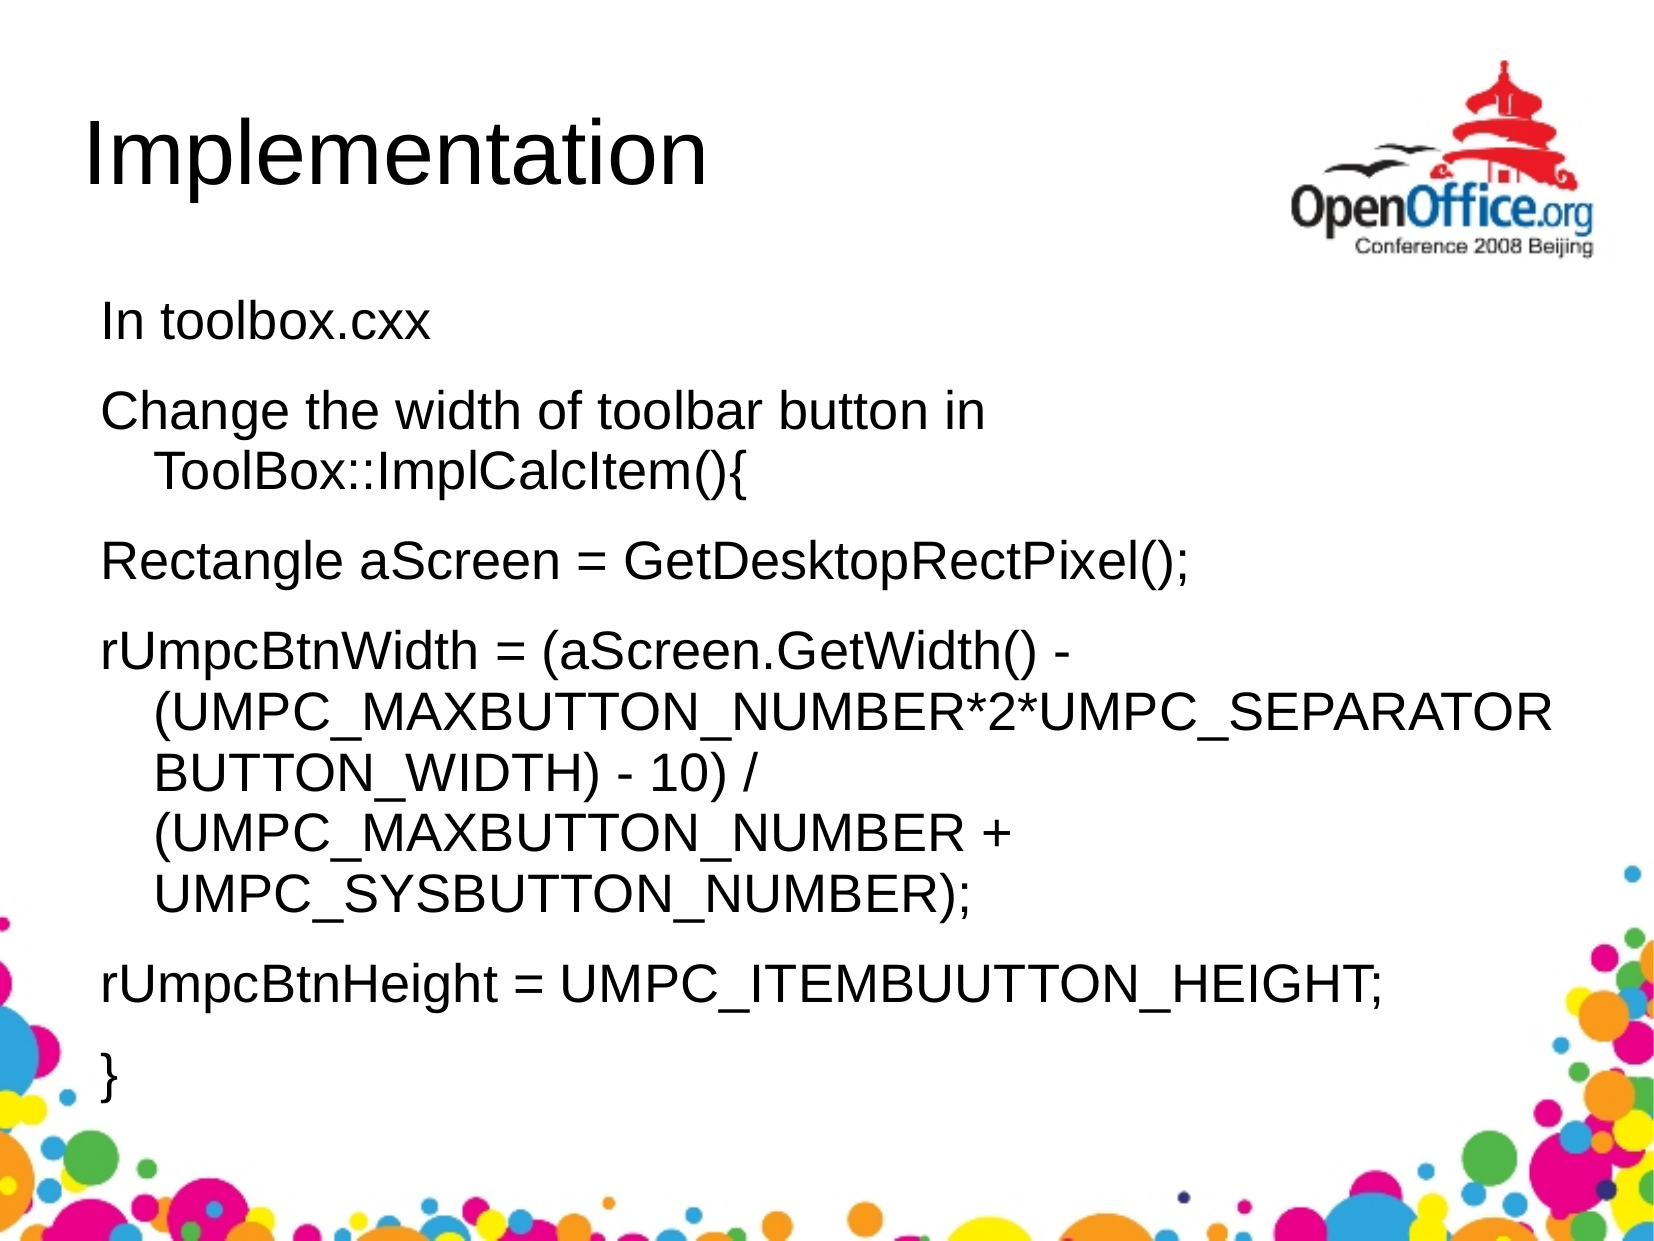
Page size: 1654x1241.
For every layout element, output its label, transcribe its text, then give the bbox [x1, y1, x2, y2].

title Implementation [82, 49, 1571, 257]
picture [0, 0, 1654, 1241]
list In toolbox.cxx Change the width of toolbar button in ToolBox::ImplCalcItem(){ Rectangle aScreen = GetDesktopRectPixel(); rUmpcBtnWidth = (aScreen.GetWidth() - (UMPC_MAXBUTTON_NUMBER*2*UMPC_SEPARATORBUTTON_WIDTH) - 10) / (UMPC_MAXBUTTON_NUMBER + UMPC_SYSBUTTON_NUMBER); rUmpcBtnHeight = UMPC_ITEMBUUTTON_HEIGHT; } [82, 290, 1571, 1109]
